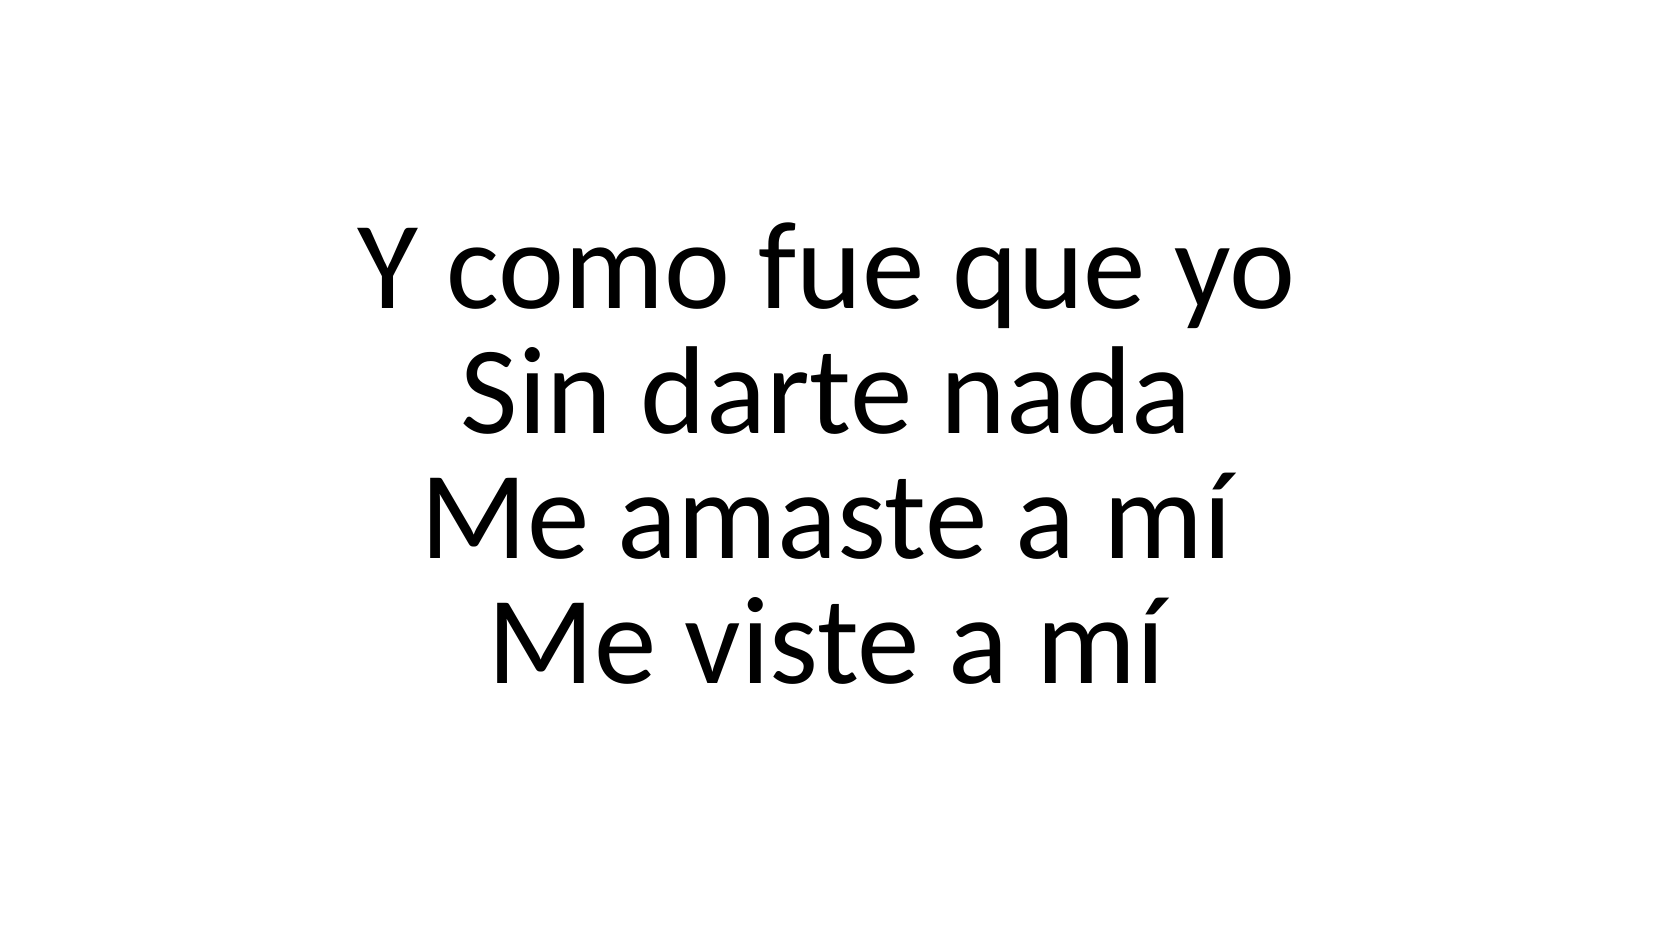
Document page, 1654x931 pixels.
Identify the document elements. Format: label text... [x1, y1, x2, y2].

title Y como fue que yo Sin darte nada Me amaste a mí Me viste a mí [0, 0, 1654, 931]
